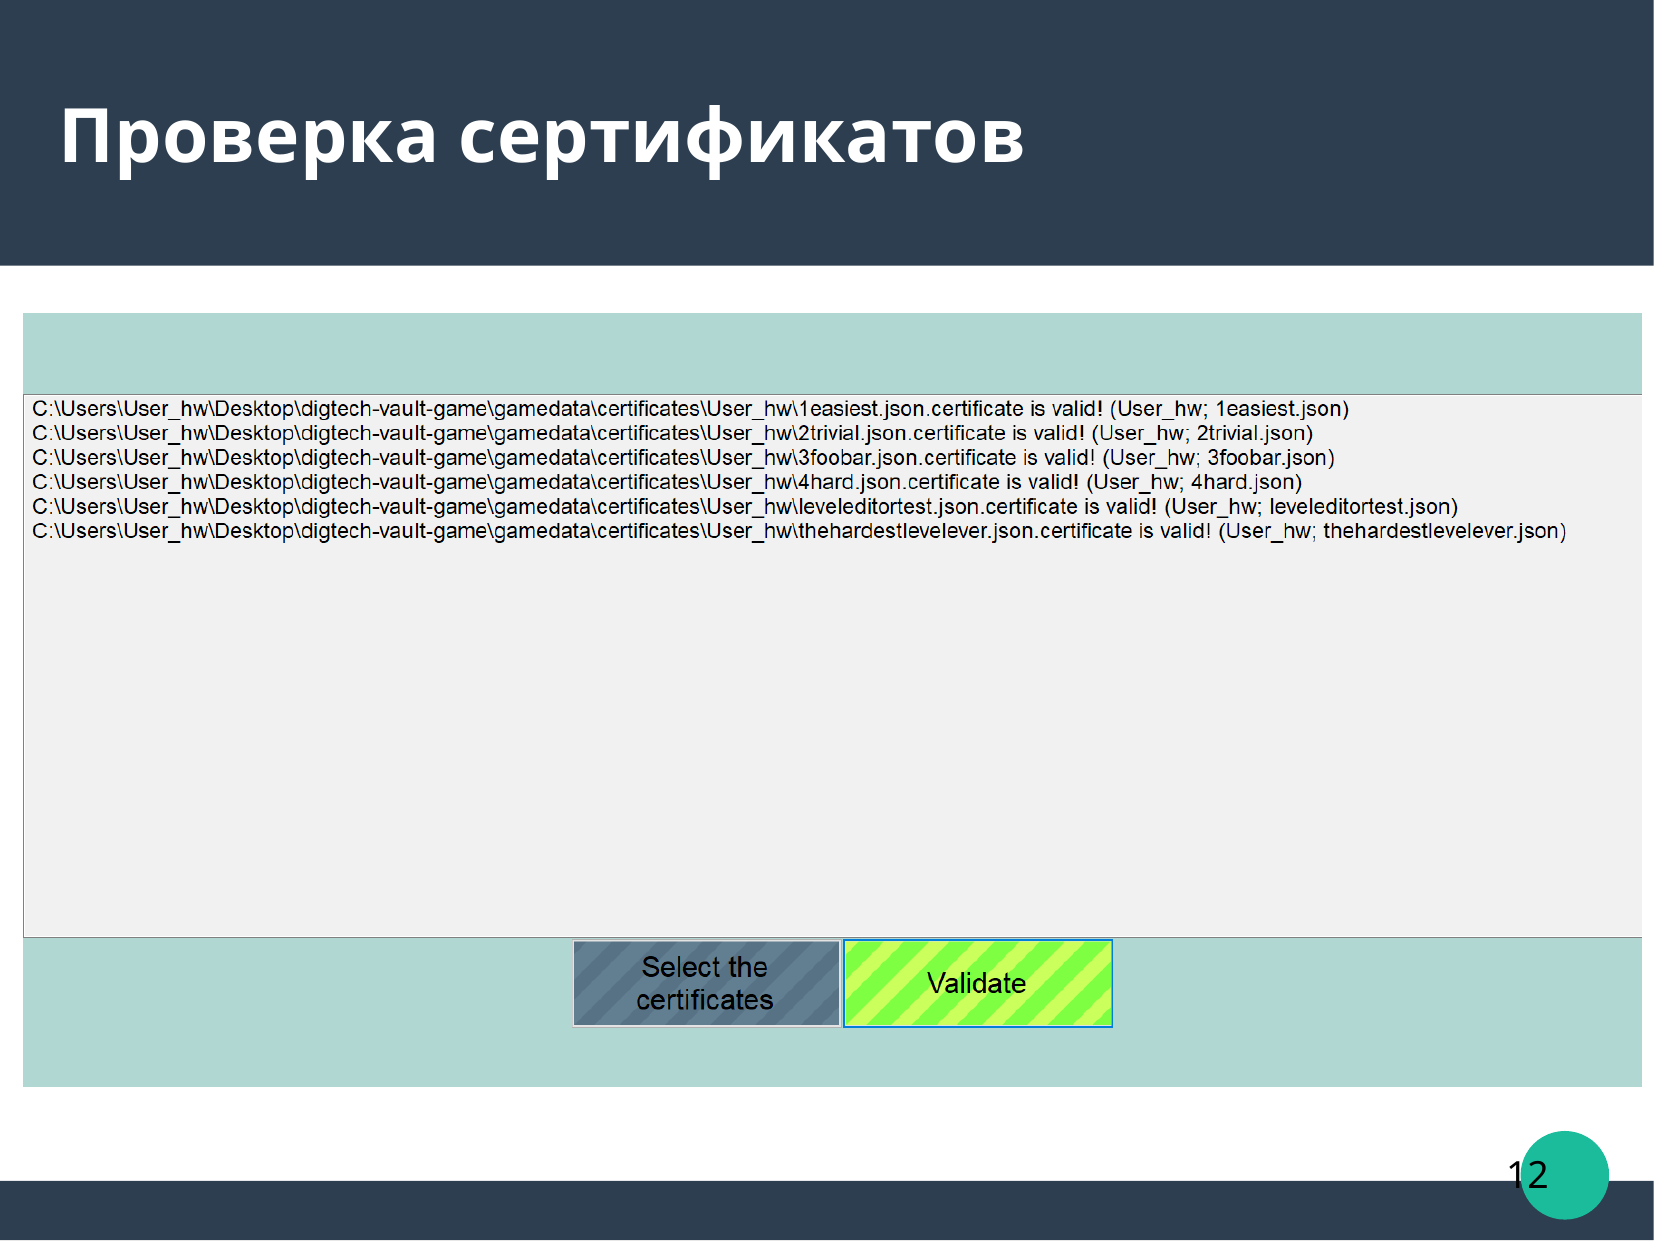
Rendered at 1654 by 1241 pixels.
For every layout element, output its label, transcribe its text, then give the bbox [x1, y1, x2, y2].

title Проверка сертификатов [59, 49, 1593, 206]
picture [23, 313, 1642, 1087]
